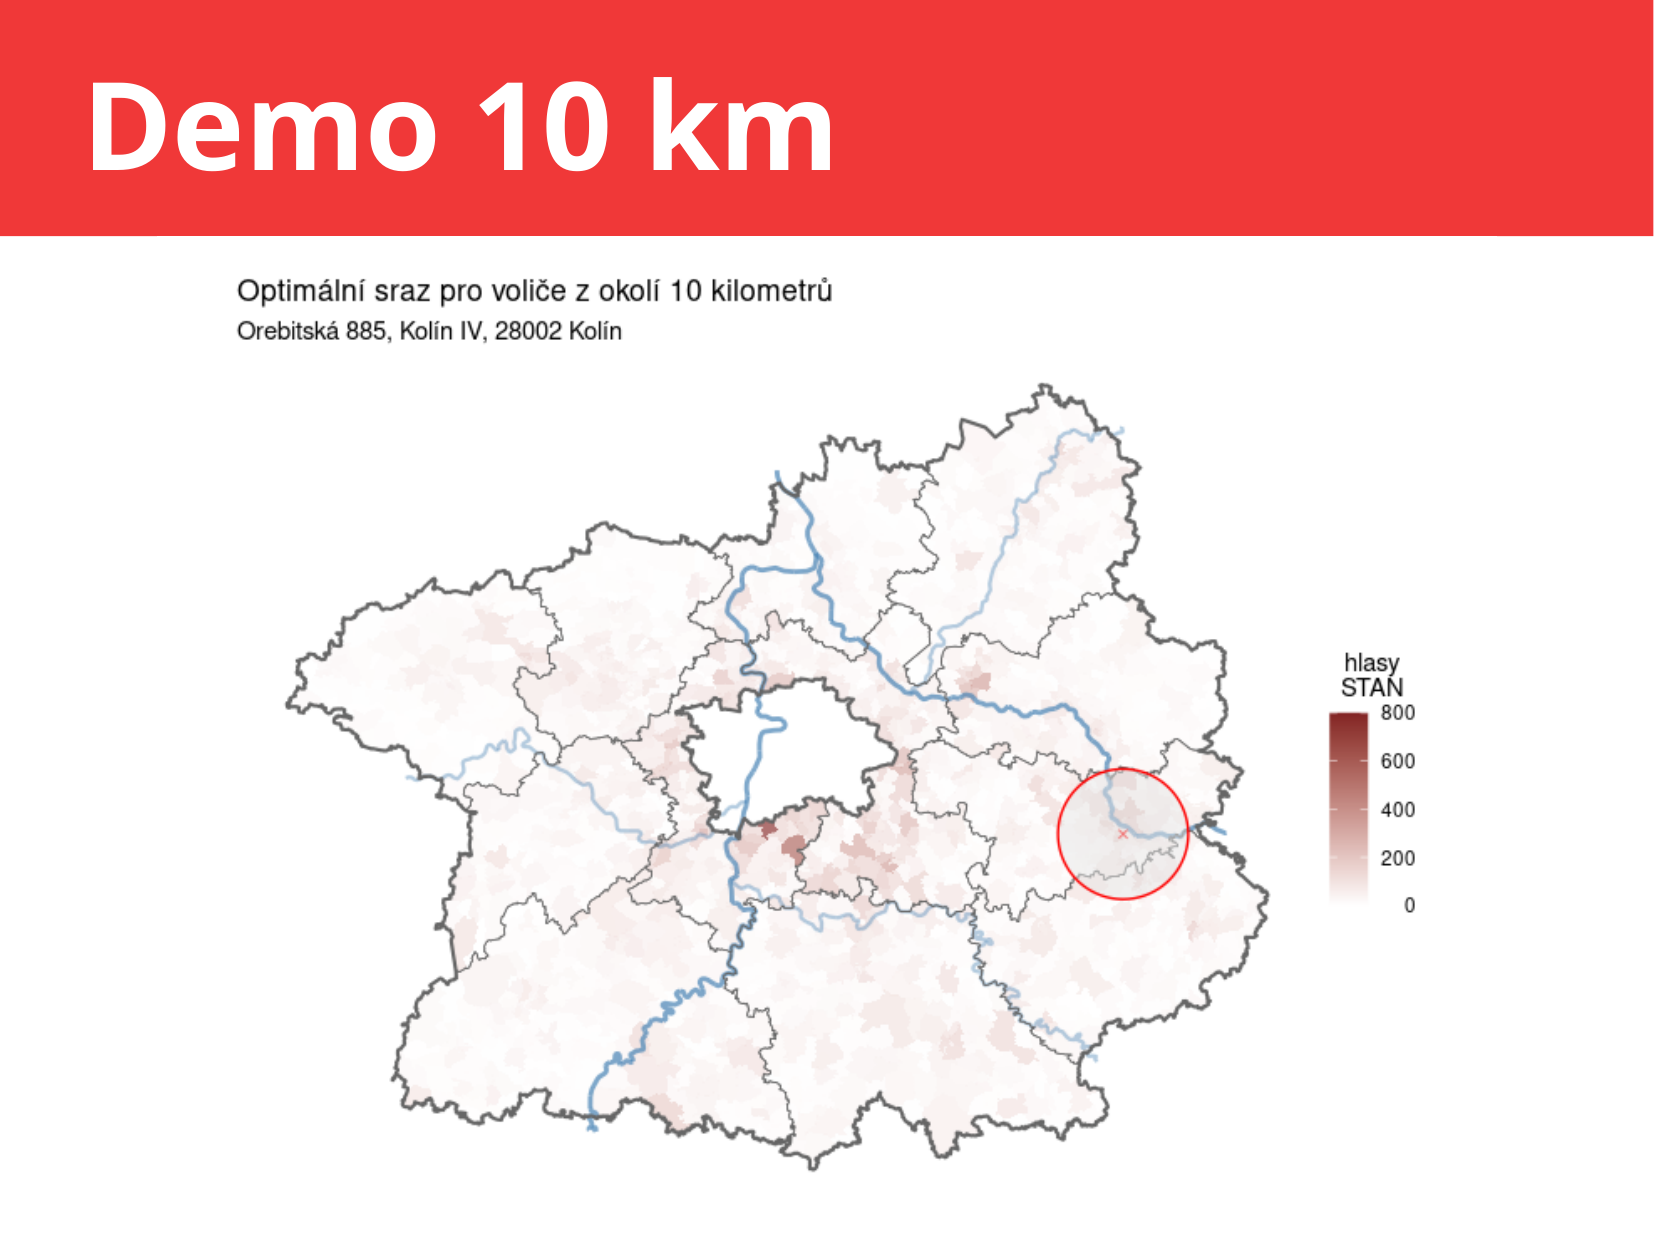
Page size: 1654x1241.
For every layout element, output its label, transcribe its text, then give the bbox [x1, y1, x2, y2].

picture [157, 236, 1497, 1241]
title Demo 10 km [82, 19, 1571, 227]
